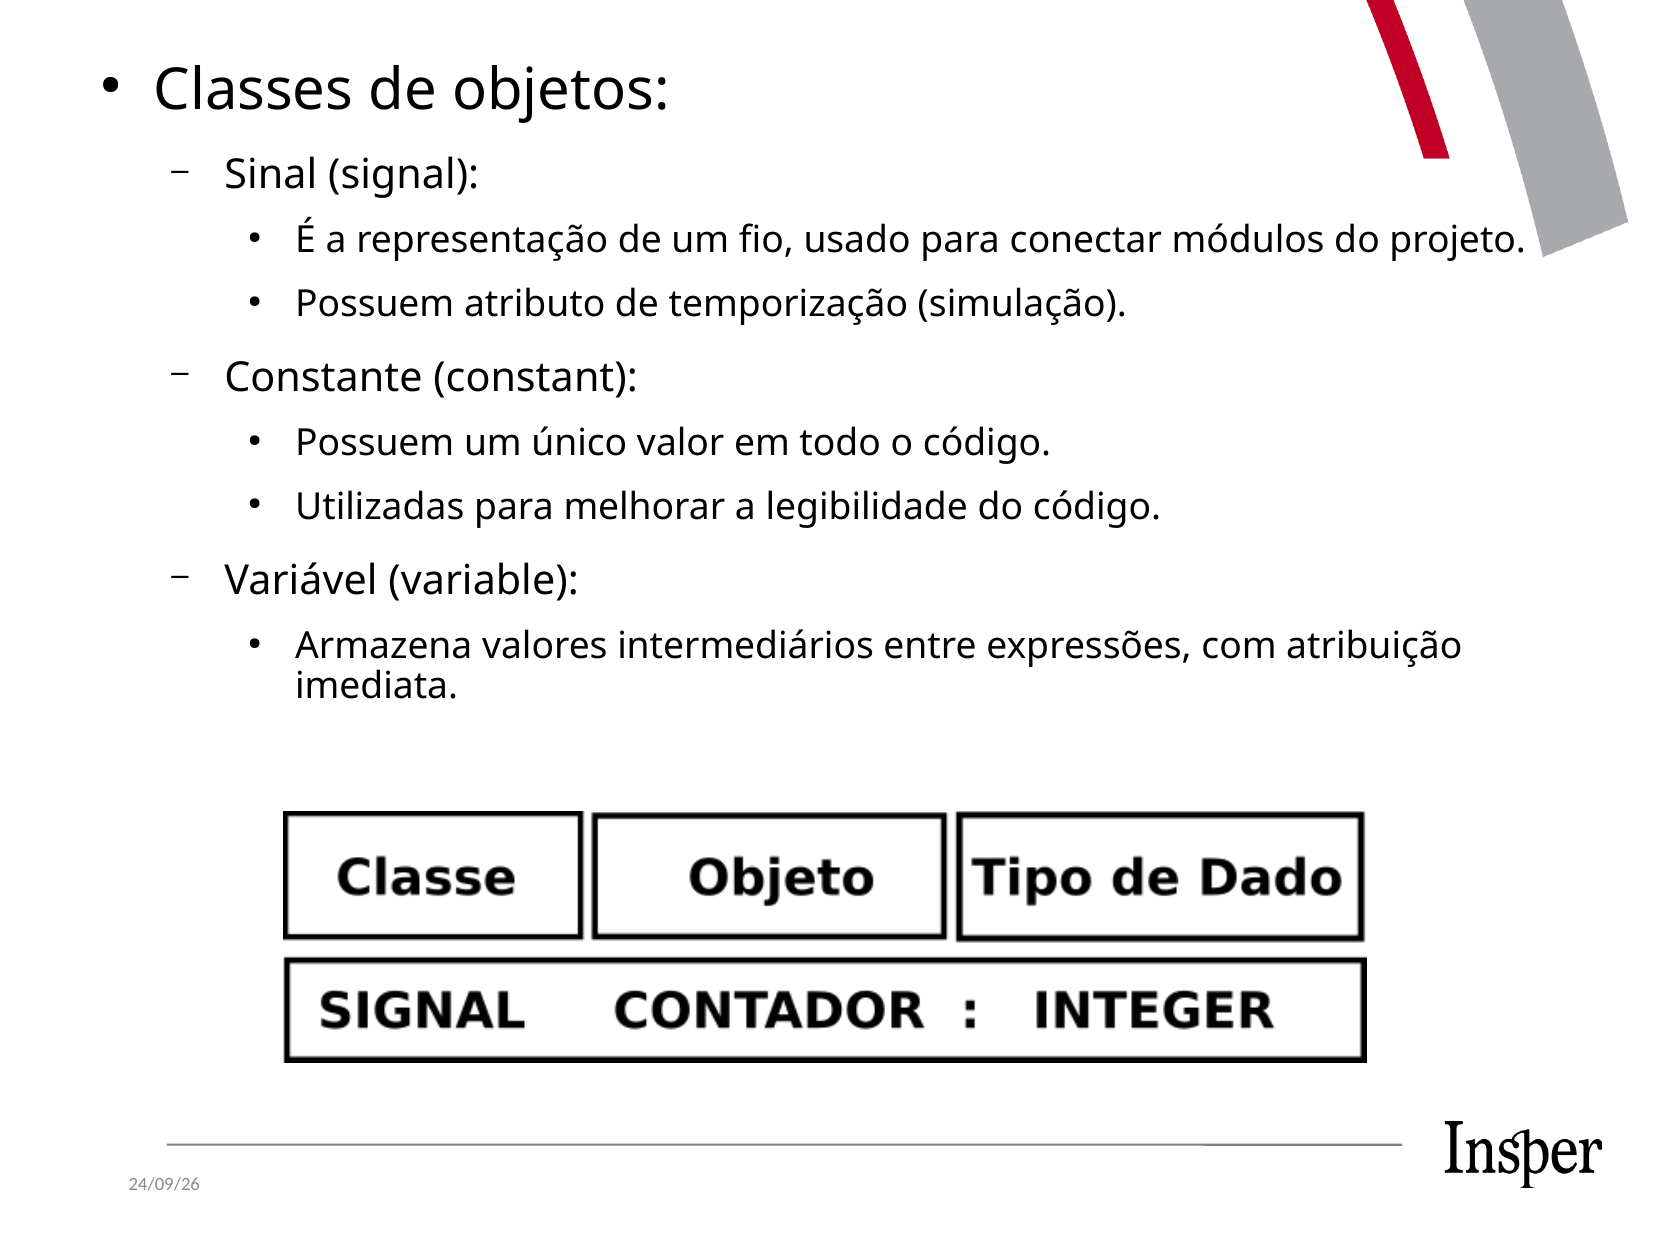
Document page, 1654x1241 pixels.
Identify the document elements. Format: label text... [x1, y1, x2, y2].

list Classes de objetos: Sinal (signal): É a representação de um fio, usado para conectar módulos do projeto. Possuem atributo de temporização (simulação). Constante (constant): Possuem um único valor em todo o código. Utilizadas para melhorar a legibilidade do código. Variável (variable): Armazena valores intermediários entre expressões, com atribuição imediata. [82, 59, 1571, 1217]
picture [283, 811, 1367, 1063]
